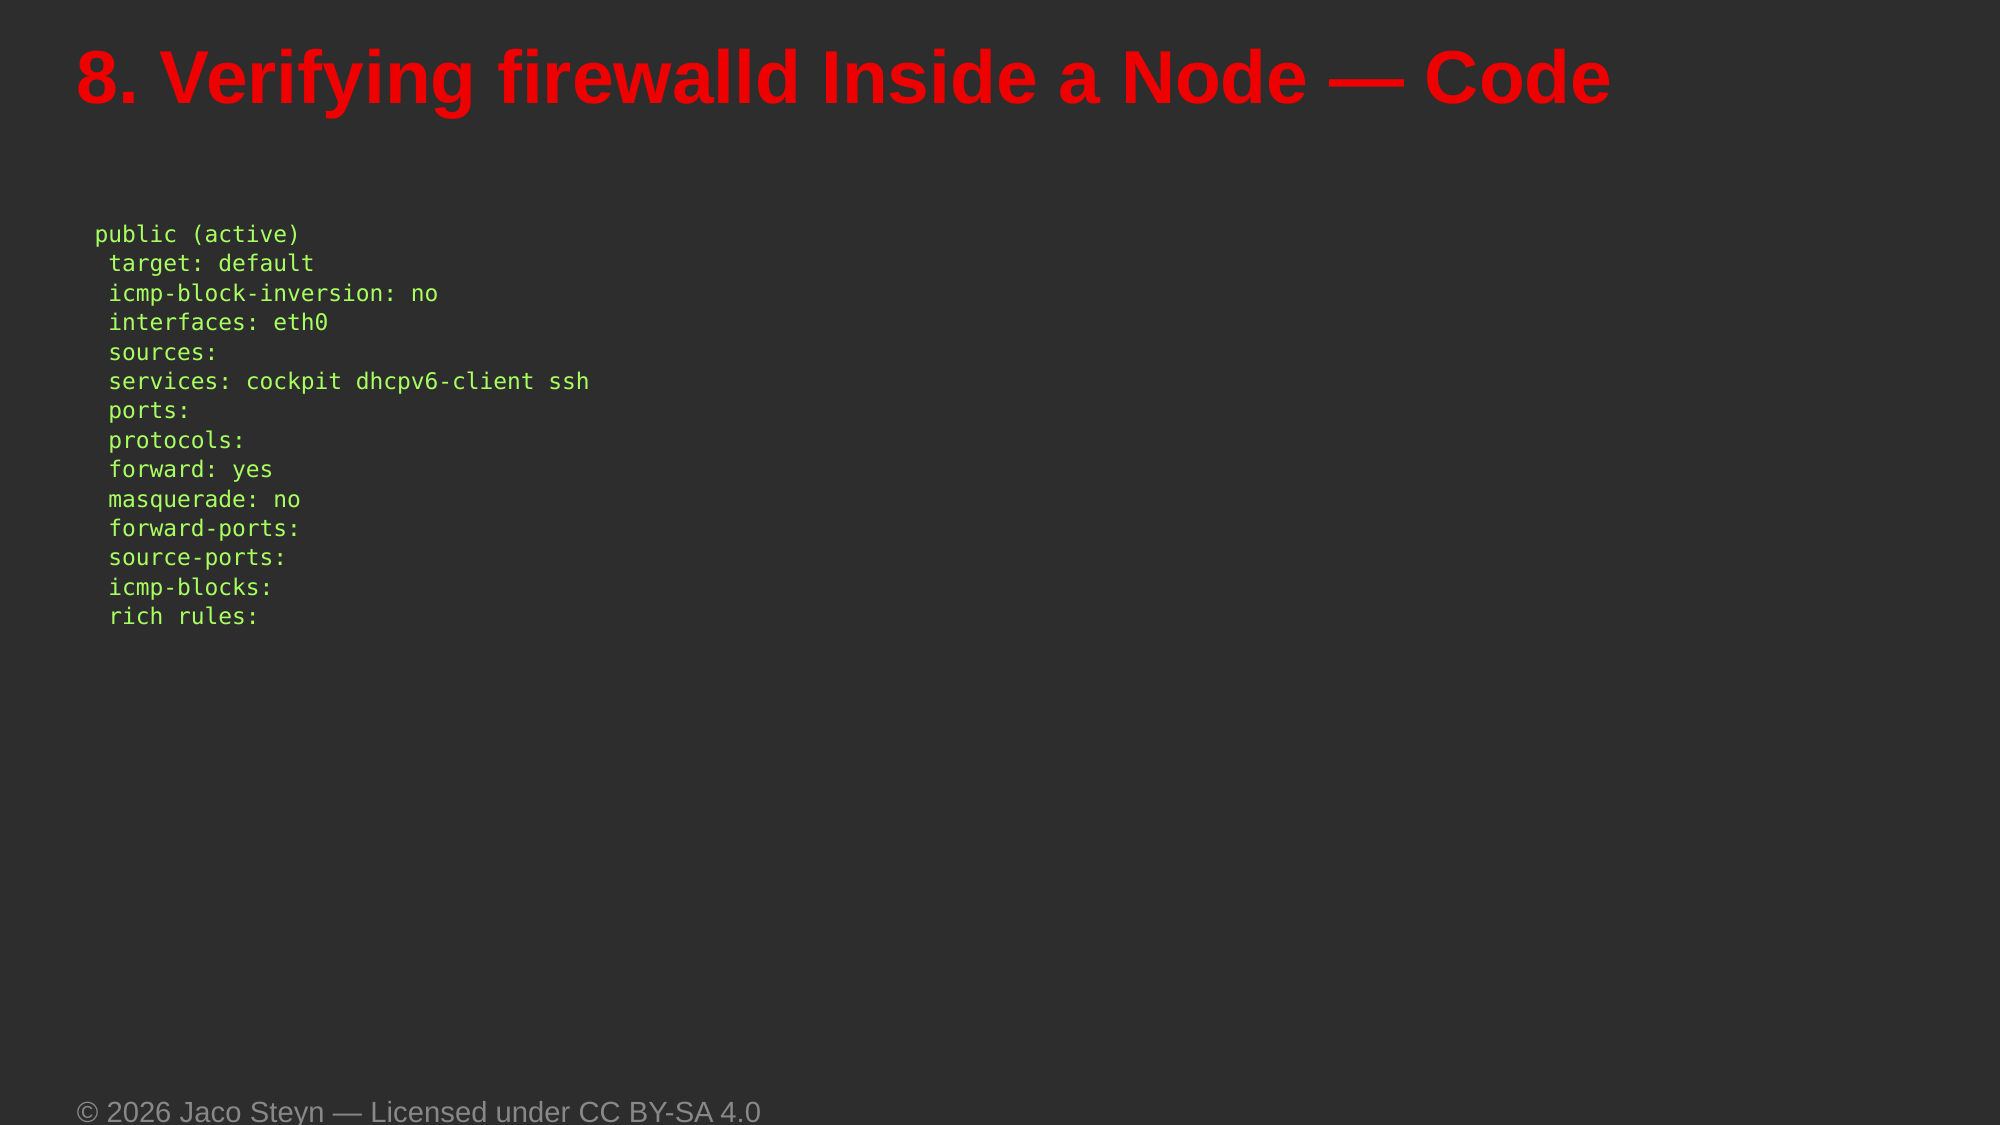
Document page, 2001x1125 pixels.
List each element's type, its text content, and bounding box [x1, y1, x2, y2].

text_box © 2026 Jaco Steyn — Licensed under CC BY-SA 4.0 [59, 1083, 1942, 1120]
text_box public (active) target: default icmp-block-inversion: no interfaces: eth0 sources: services: cockpit dhcpv6-client ssh ports: protocols: forward: yes masquerade: no forward-ports: source-ports: icmp-blocks: rich rules: [59, 194, 1942, 1052]
text_box 8. Verifying firewalld Inside a Node — Code [59, 23, 1942, 178]
